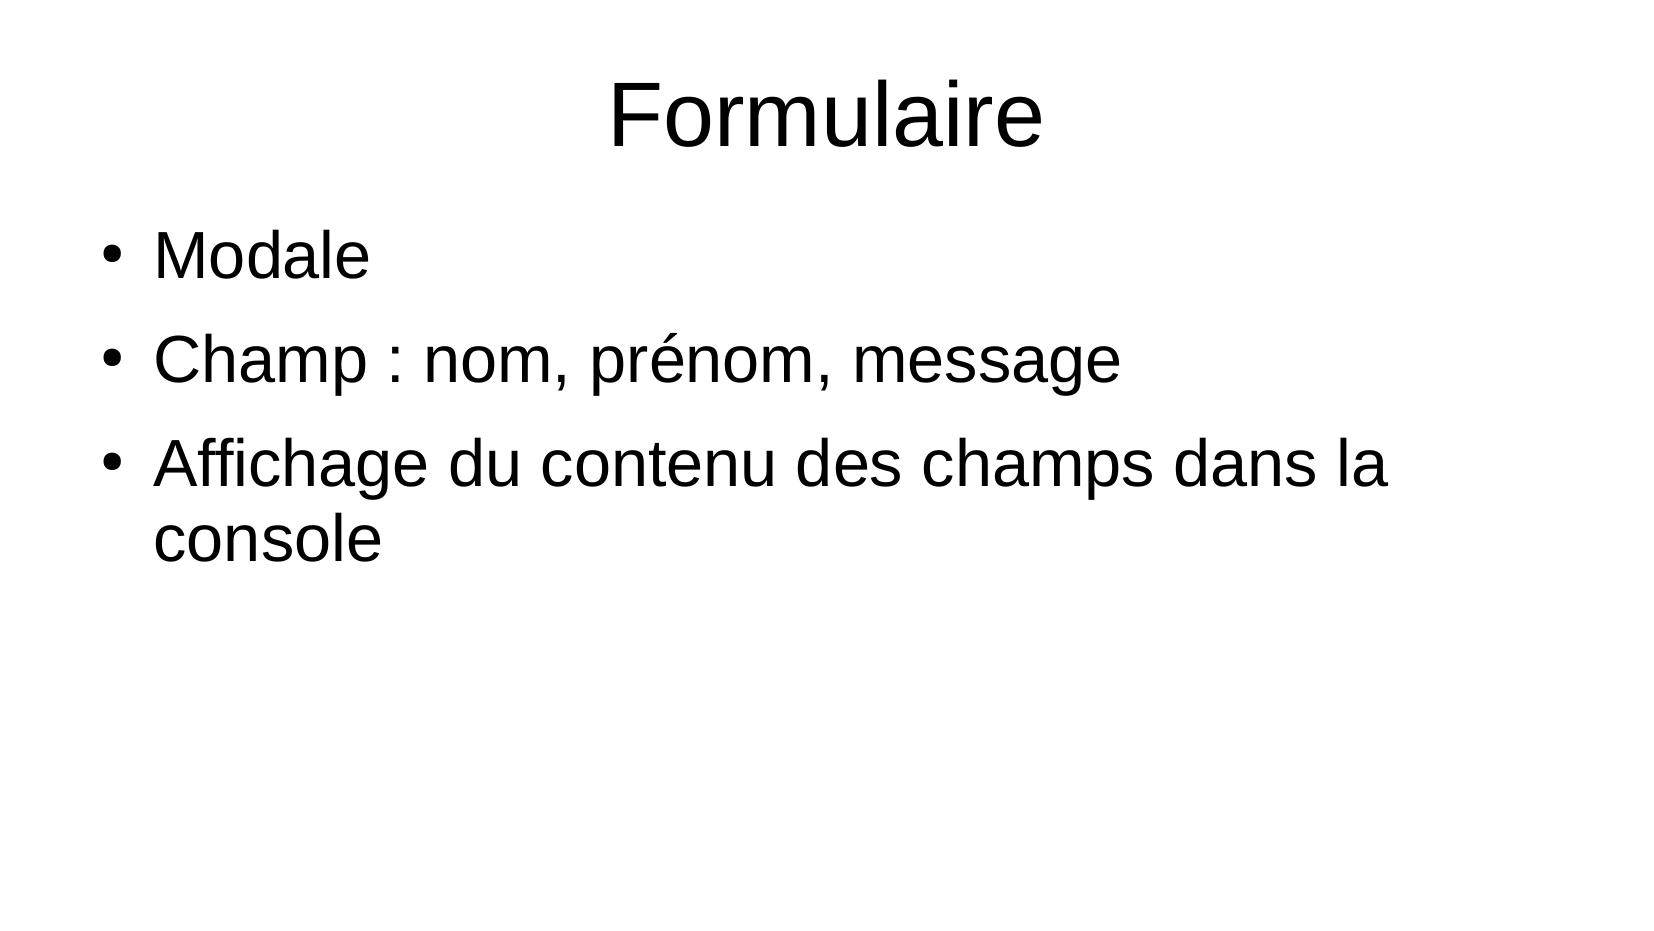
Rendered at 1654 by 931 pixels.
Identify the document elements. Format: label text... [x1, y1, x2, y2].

list Modale Champ : nom, prénom, message Affichage du contenu des champs dans la console [82, 217, 1571, 758]
title Formulaire [82, 37, 1571, 193]
